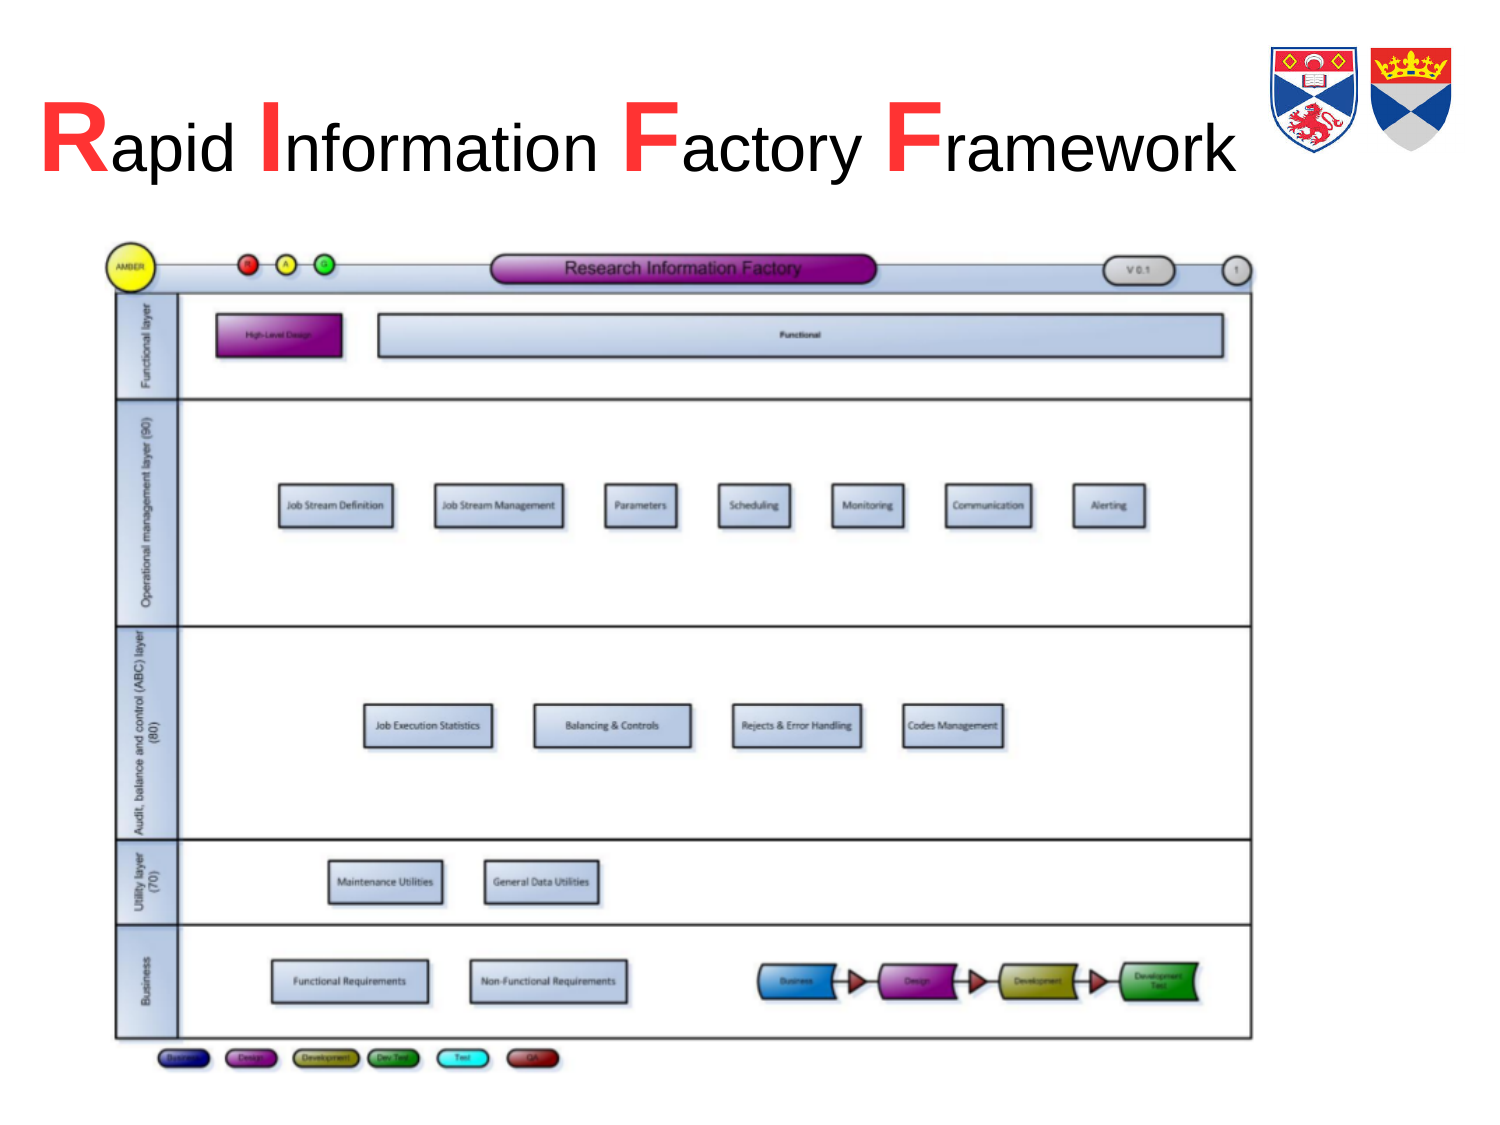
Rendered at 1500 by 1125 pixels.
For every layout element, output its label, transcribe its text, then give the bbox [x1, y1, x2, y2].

text_box Rapid Information Factory Framework [23, 73, 1269, 201]
picture [98, 228, 1276, 1075]
picture [1268, 45, 1465, 154]
